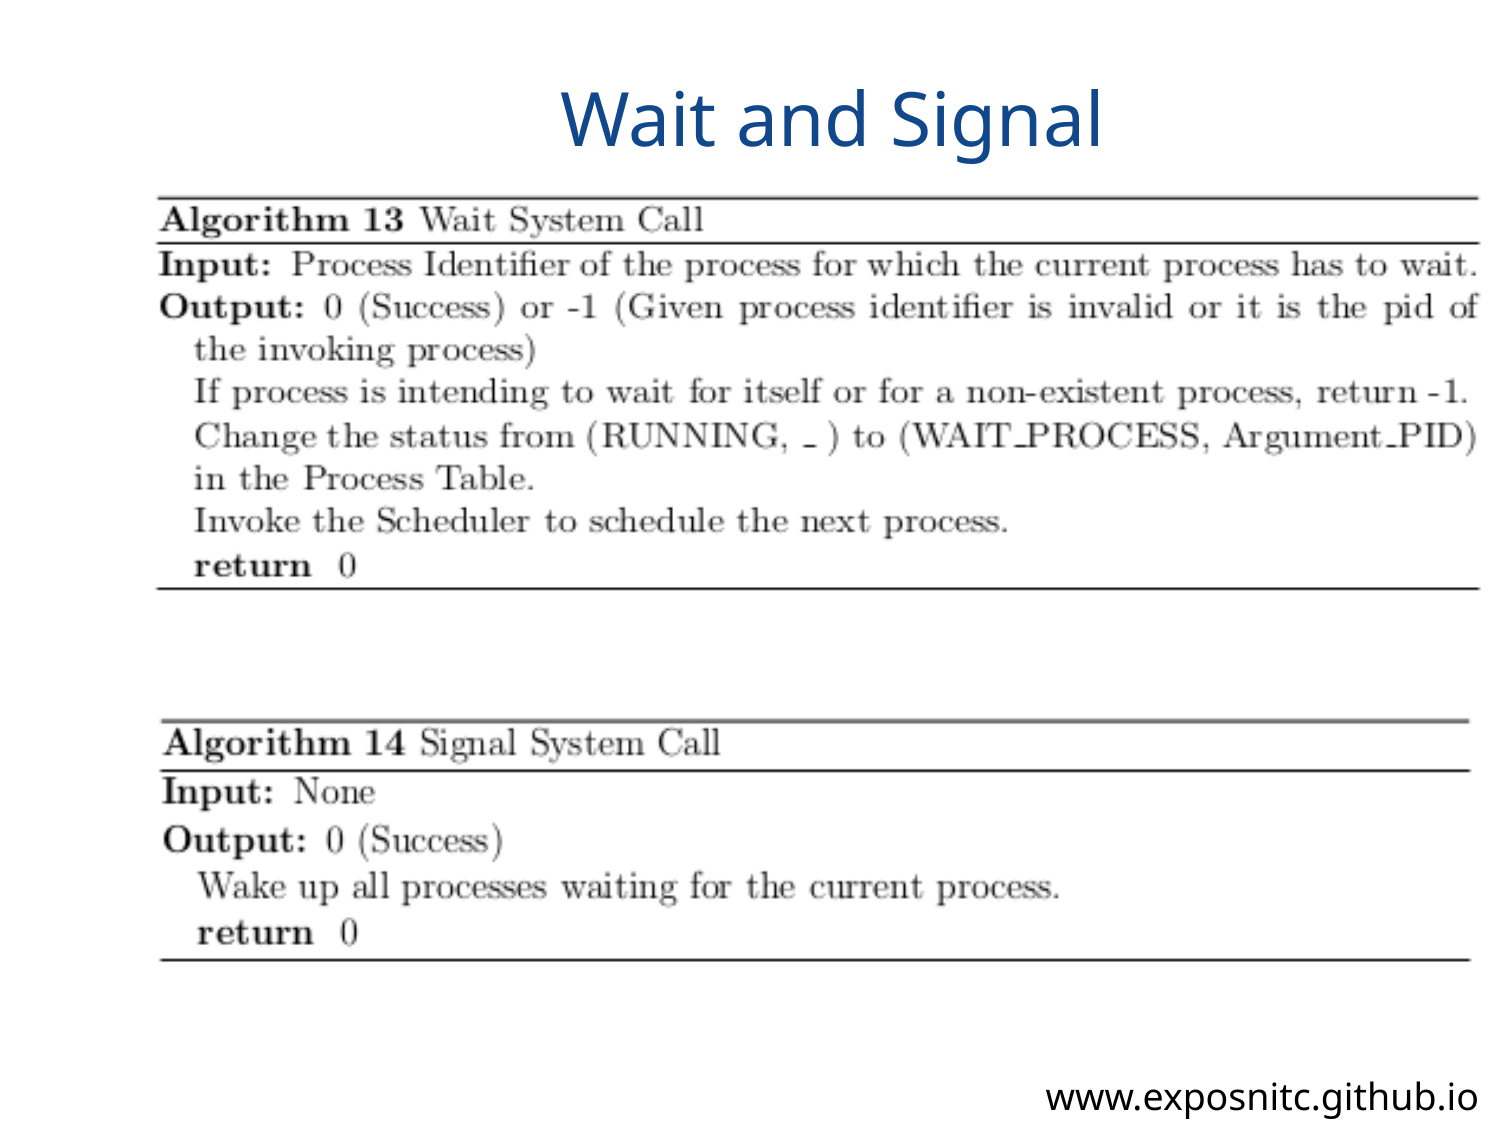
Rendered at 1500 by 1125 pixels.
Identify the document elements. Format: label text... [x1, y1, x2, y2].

picture [153, 712, 1500, 996]
picture [147, 187, 1500, 615]
title Wait and Signal [225, 37, 1440, 176]
text_box www.exposnitc.github.io [1025, 1065, 1500, 1125]
